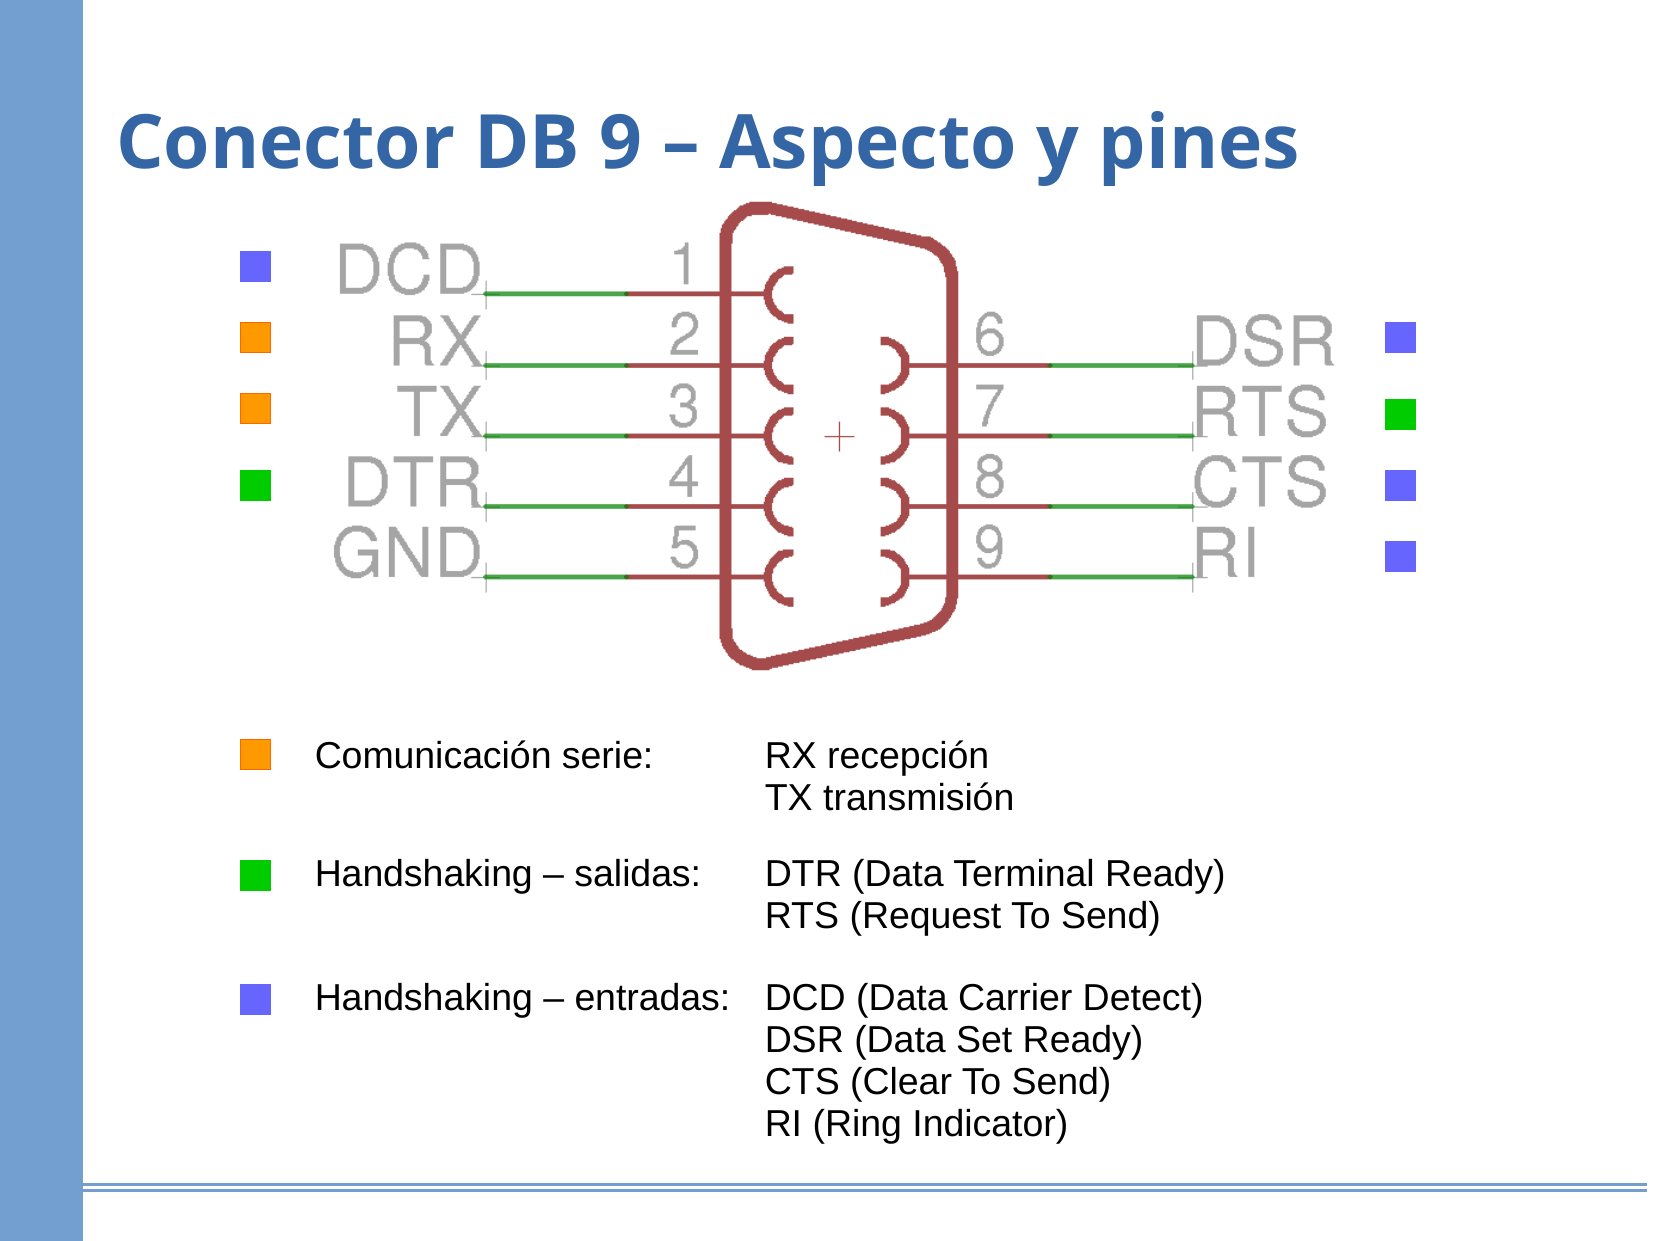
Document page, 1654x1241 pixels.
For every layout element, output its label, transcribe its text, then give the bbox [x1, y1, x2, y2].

text_box [1385, 322, 1416, 353]
text_box [240, 393, 271, 424]
text_box [240, 984, 271, 1015]
text_box [1385, 470, 1416, 501]
text_box Handshaking – entradas: DCD (Data Carrier Detect) DSR (Data Set Ready) CTS (Clear To Send) RI (Ring Indicator) [300, 969, 1219, 1195]
text_box [1385, 541, 1416, 572]
picture [315, 184, 1351, 687]
text_box [1385, 399, 1416, 430]
text_box Handshaking – salidas: DTR (Data Terminal Ready) RTS (Request To Send) [300, 845, 1241, 945]
text_box [240, 251, 271, 282]
text_box [240, 470, 271, 501]
text_box [240, 860, 271, 891]
text_box Conector DB 9 – Aspecto y pines [101, 30, 1654, 133]
text_box [240, 739, 271, 770]
text_box [240, 322, 271, 353]
text_box Comunicación serie: RX recepción TX transmisión [300, 727, 1030, 827]
